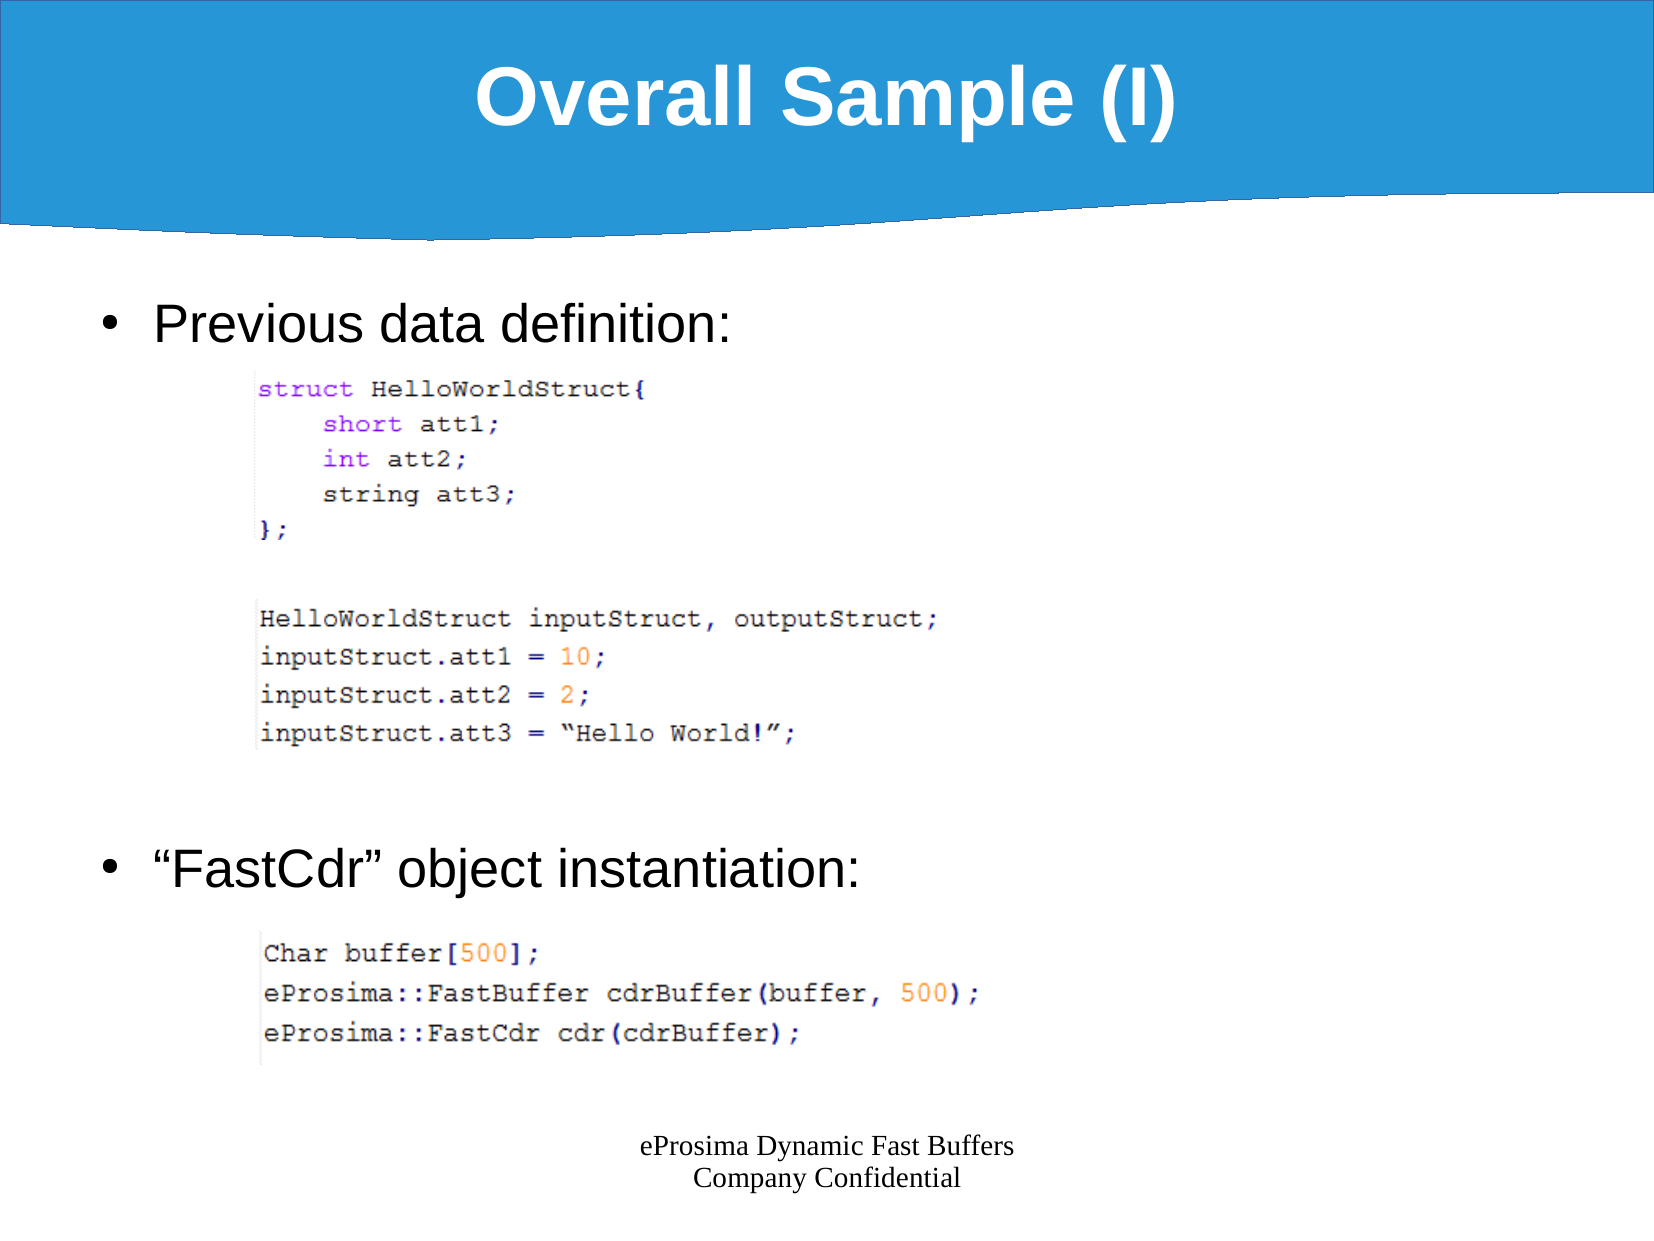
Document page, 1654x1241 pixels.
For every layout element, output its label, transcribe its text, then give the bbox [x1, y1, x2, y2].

picture [259, 931, 1006, 1065]
picture [255, 599, 946, 750]
list Previous data definition: “FastCdr” object instantiation: [82, 293, 1571, 1063]
text_box Overall Sample (I) [0, 0, 1654, 241]
picture [254, 371, 661, 540]
